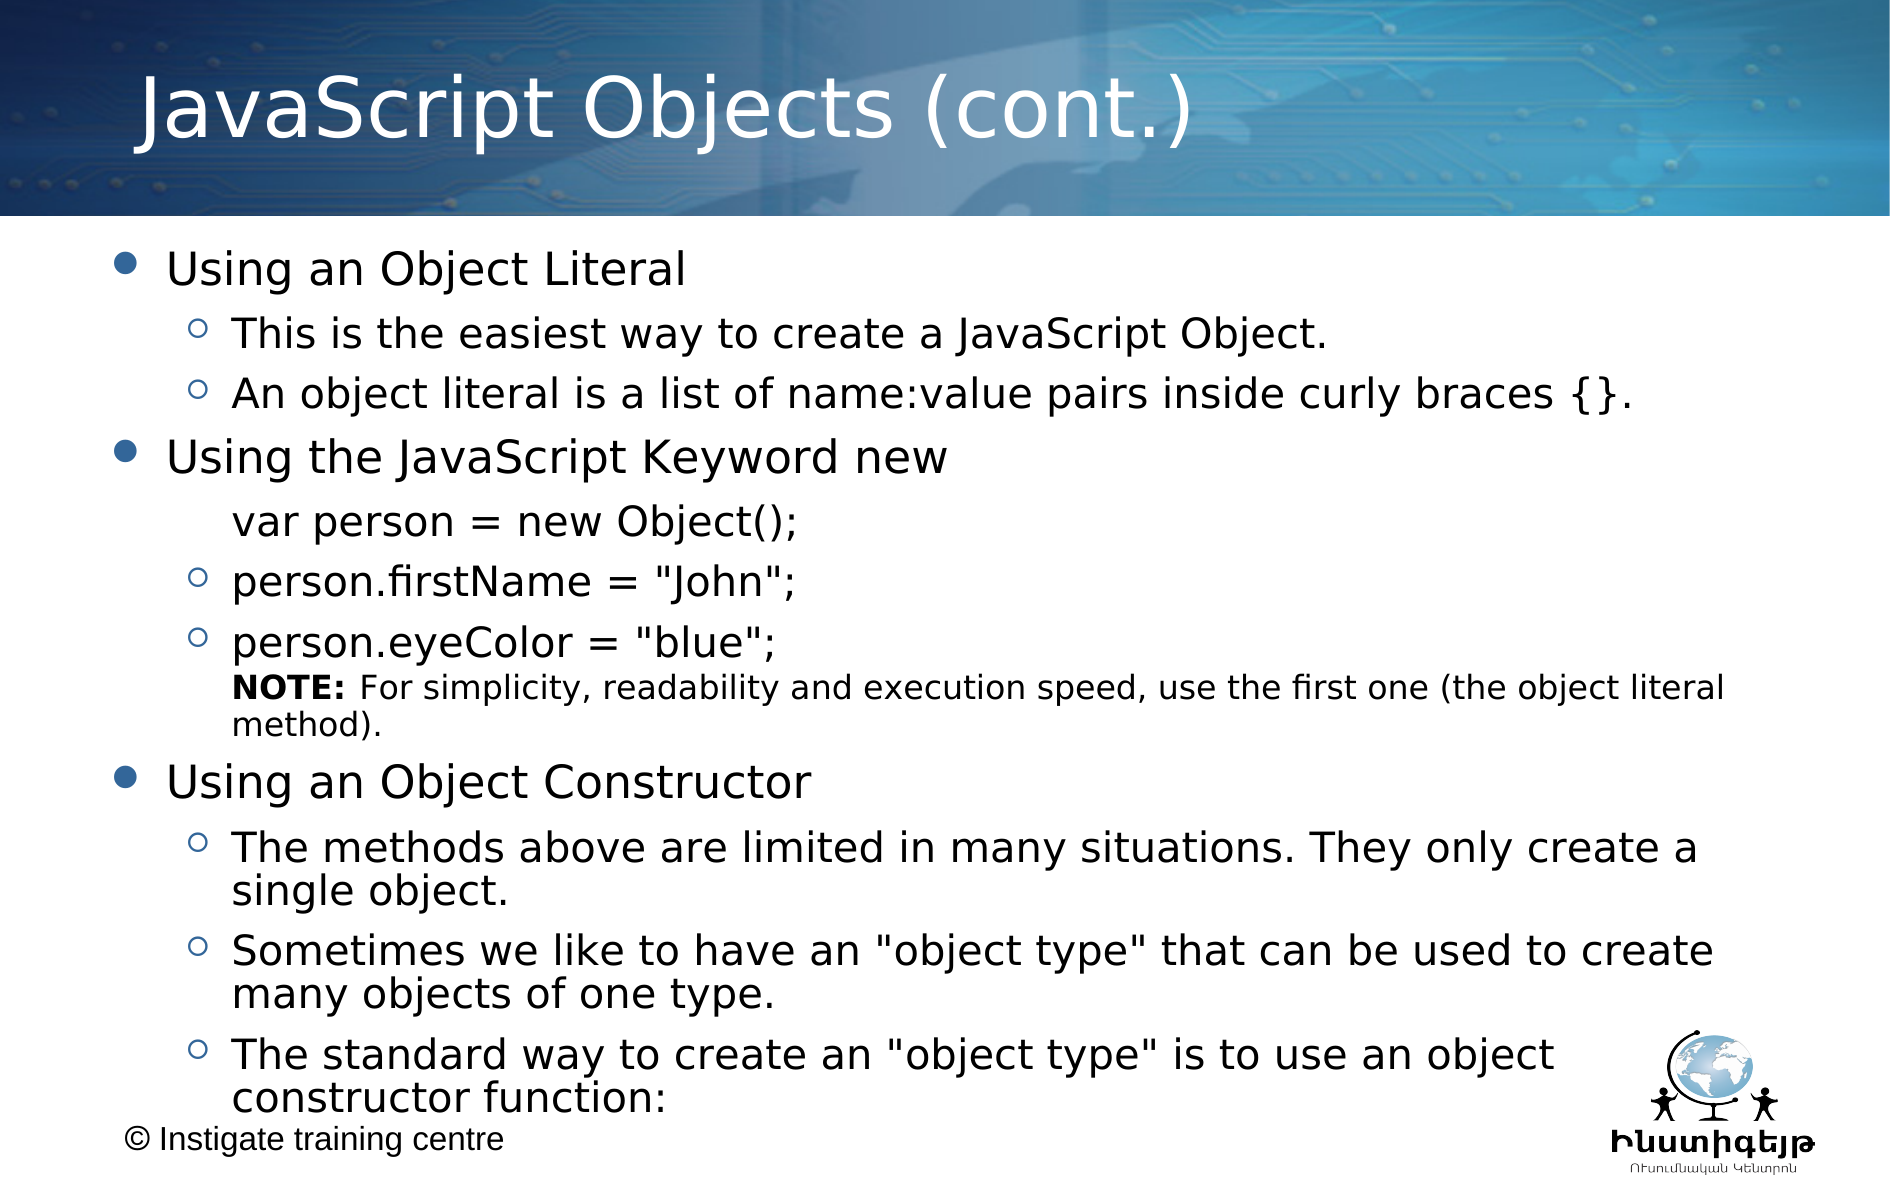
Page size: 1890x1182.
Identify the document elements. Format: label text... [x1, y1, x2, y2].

picture [0, 0, 1890, 216]
picture [1612, 1030, 1815, 1175]
list Using an Object Literal This is the easiest way to create a JavaScript Object. An object literal is a list of name:value pairs inside curly braces {}. Using the JavaScript Keyword new var person = new Object(); person.firstName = "John"; person.eyeColor = "blue"; NOTE: For simplicity, readability and execution speed, use the first one (the object literal method). Using an Object Constructor The methods above are limited in many situations. They only create a single object. Sometimes we like to have an "object type" that can be used to create many objects of one type. The standard way to create an "object type" is to use an object constructor function: [110, 247, 1801, 276]
